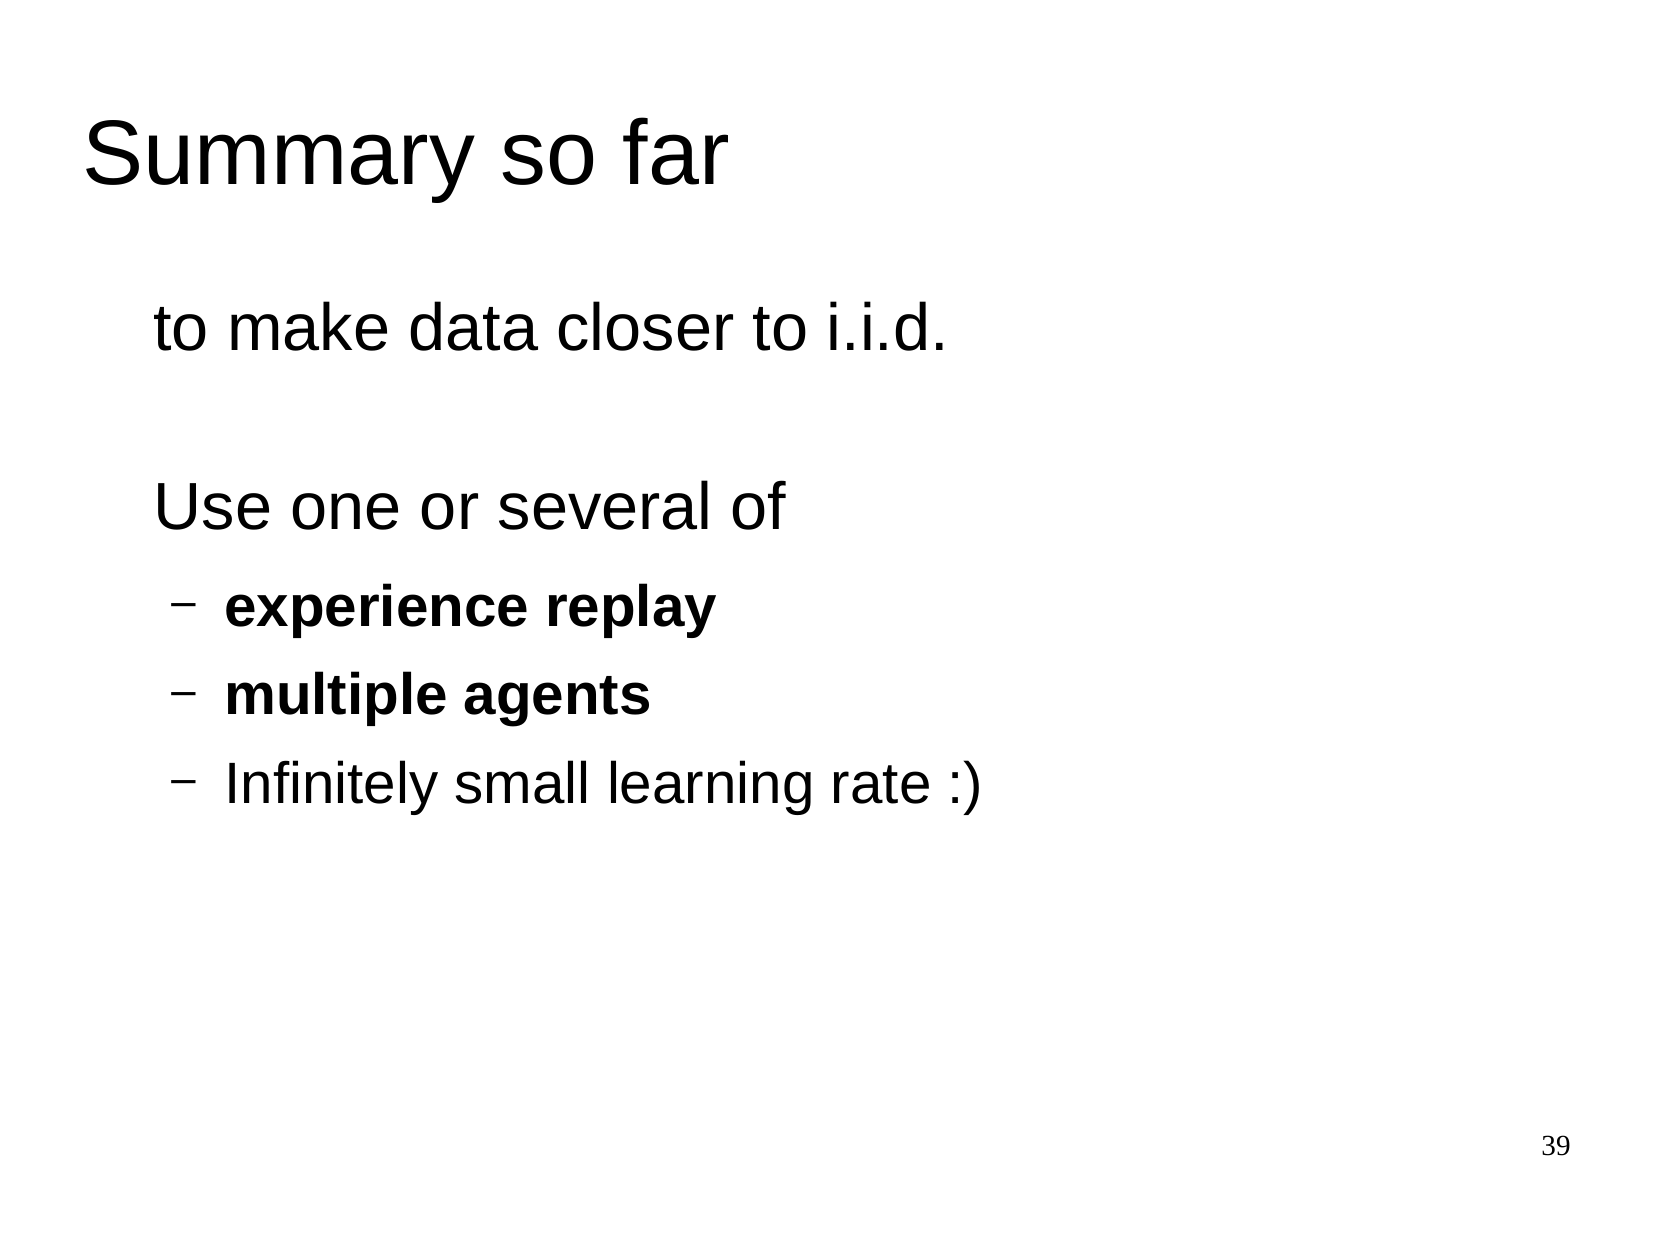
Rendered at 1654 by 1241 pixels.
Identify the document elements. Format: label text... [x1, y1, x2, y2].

list to make data closer to i.i.d. Use one or several of experience replay multiple agents Infinitely small learning rate :) [82, 290, 1571, 1241]
title Summary so far [82, 49, 1571, 257]
